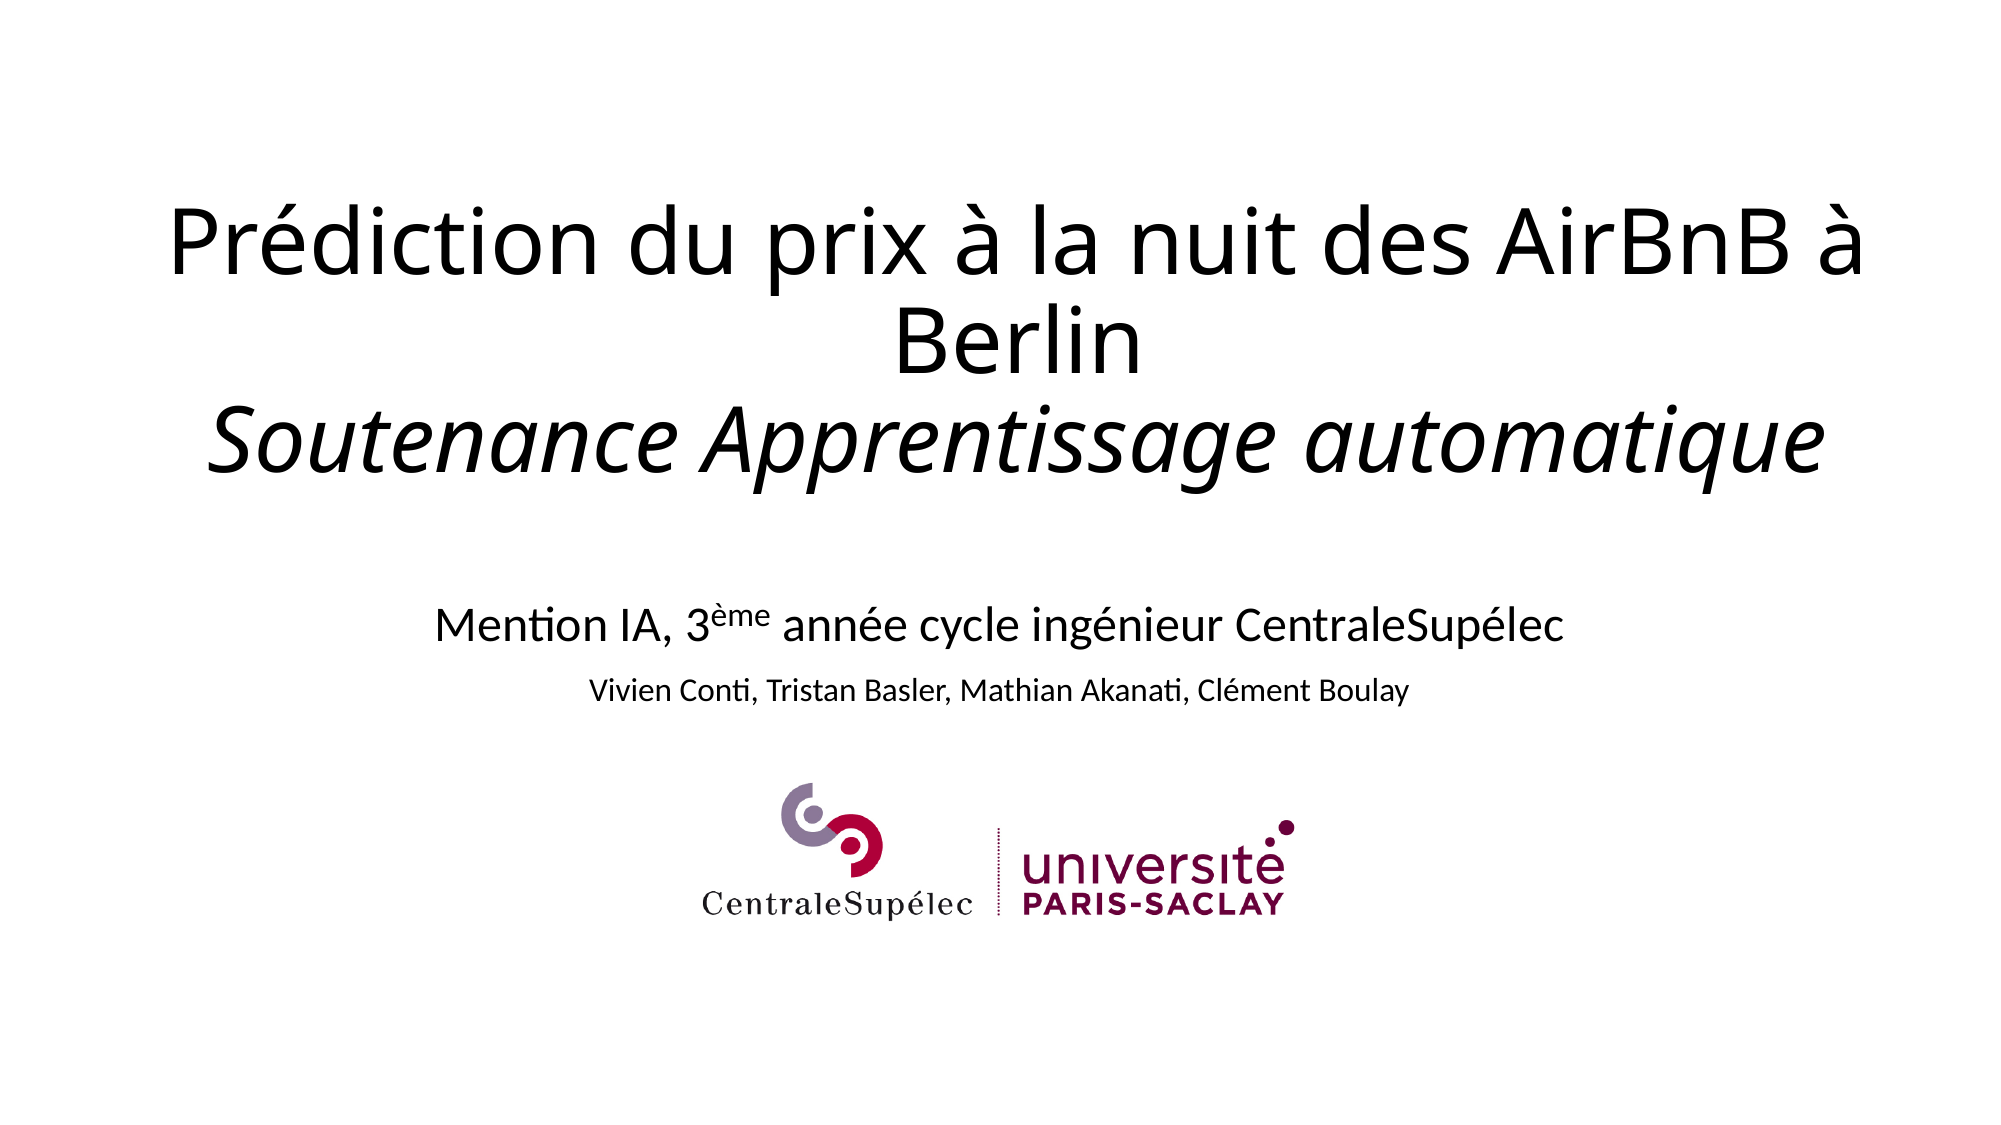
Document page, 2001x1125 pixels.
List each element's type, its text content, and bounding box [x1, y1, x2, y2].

title Prédiction du prix à la nuit des AirBnB à Berlin Soutenance Apprentissage automatique [135, 188, 1902, 460]
picture [681, 754, 1319, 941]
subtitle Mention IA, 3ème année cycle ingénieur CentraleSupélec Vivien Conti, Tristan Basler, Mathian Akanati, Clément Boulay [249, 590, 1750, 863]
